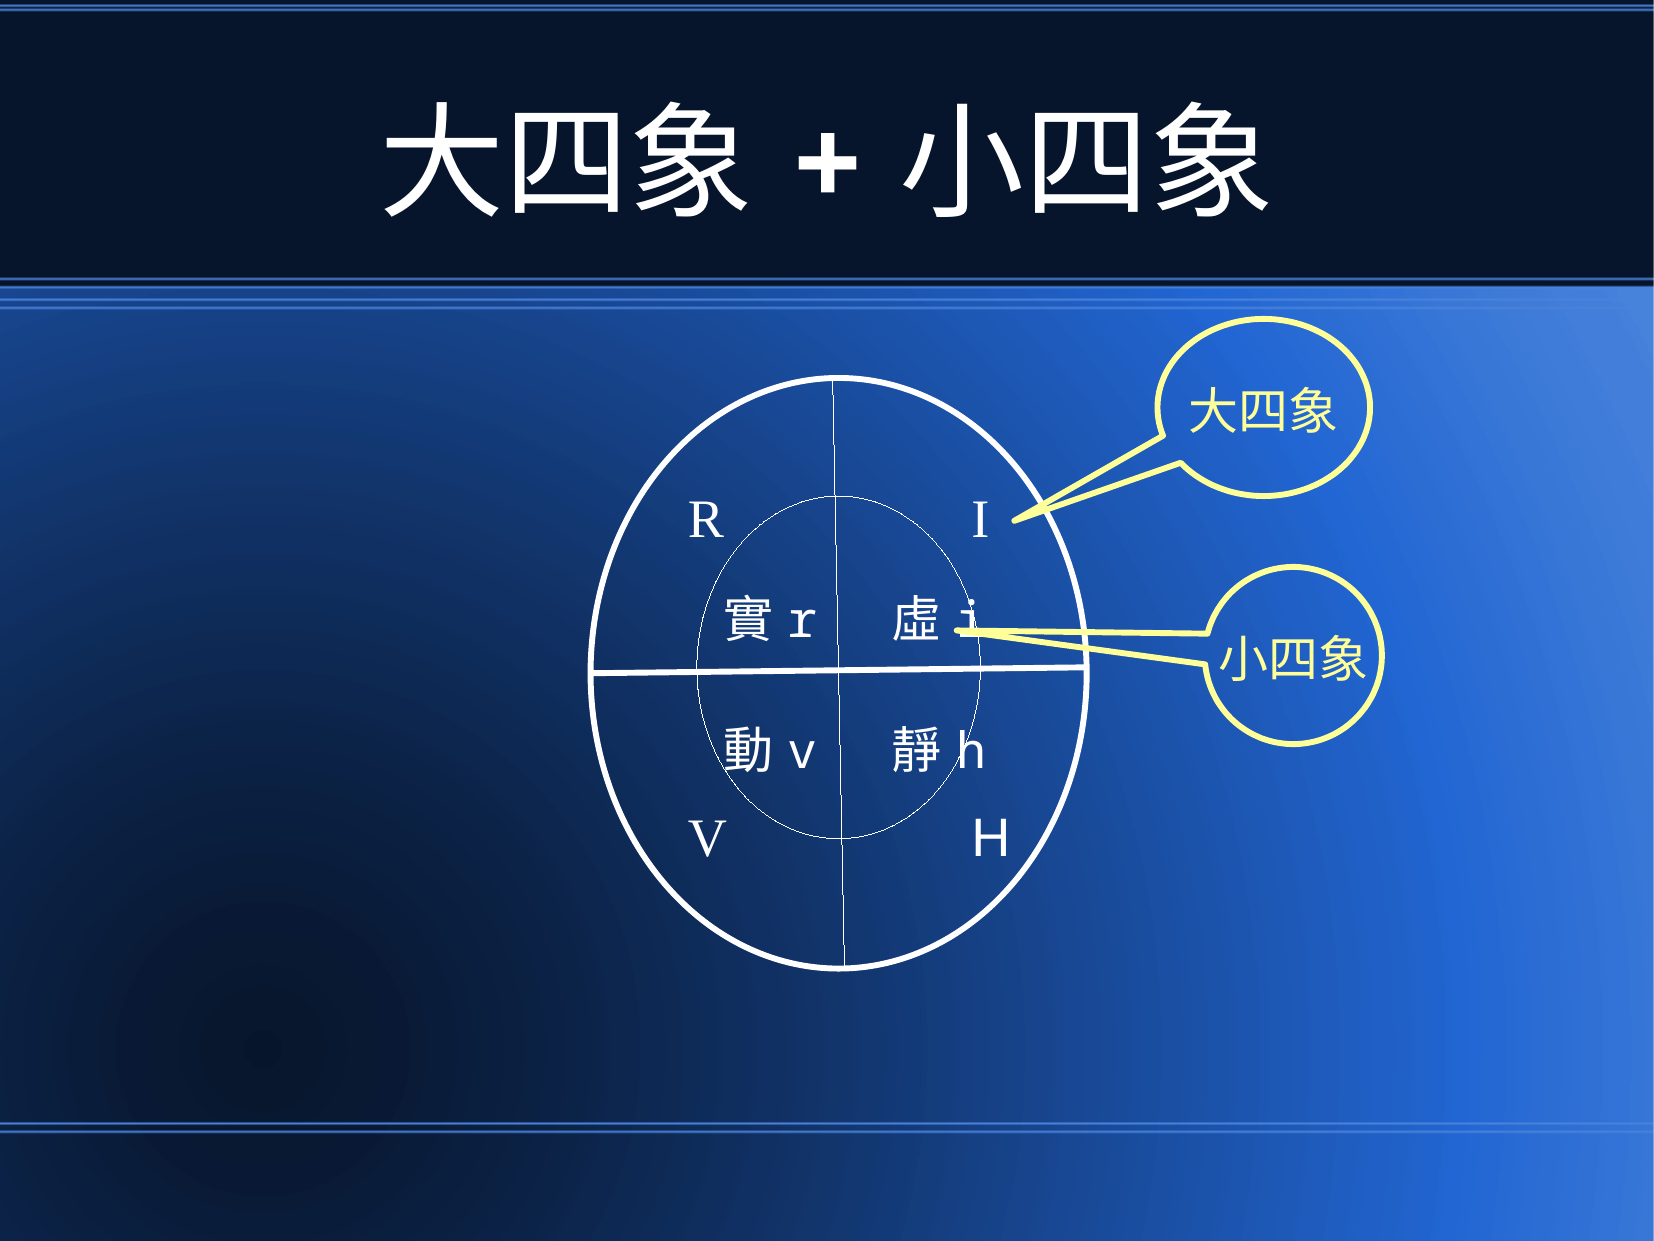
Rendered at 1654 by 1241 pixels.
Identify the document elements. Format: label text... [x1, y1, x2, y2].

text_box 動v 靜h [708, 702, 1016, 798]
text_box I [956, 481, 1028, 558]
text_box V [673, 800, 745, 877]
text_box H [956, 800, 1028, 876]
picture [0, 0, 1654, 1241]
text_box 實r 虛i [708, 572, 981, 668]
text_box 大四象 [1014, 318, 1371, 521]
title 大四象+小四象 [82, 49, 1571, 257]
text_box 小四象 [956, 566, 1382, 745]
text_box R [673, 481, 745, 558]
